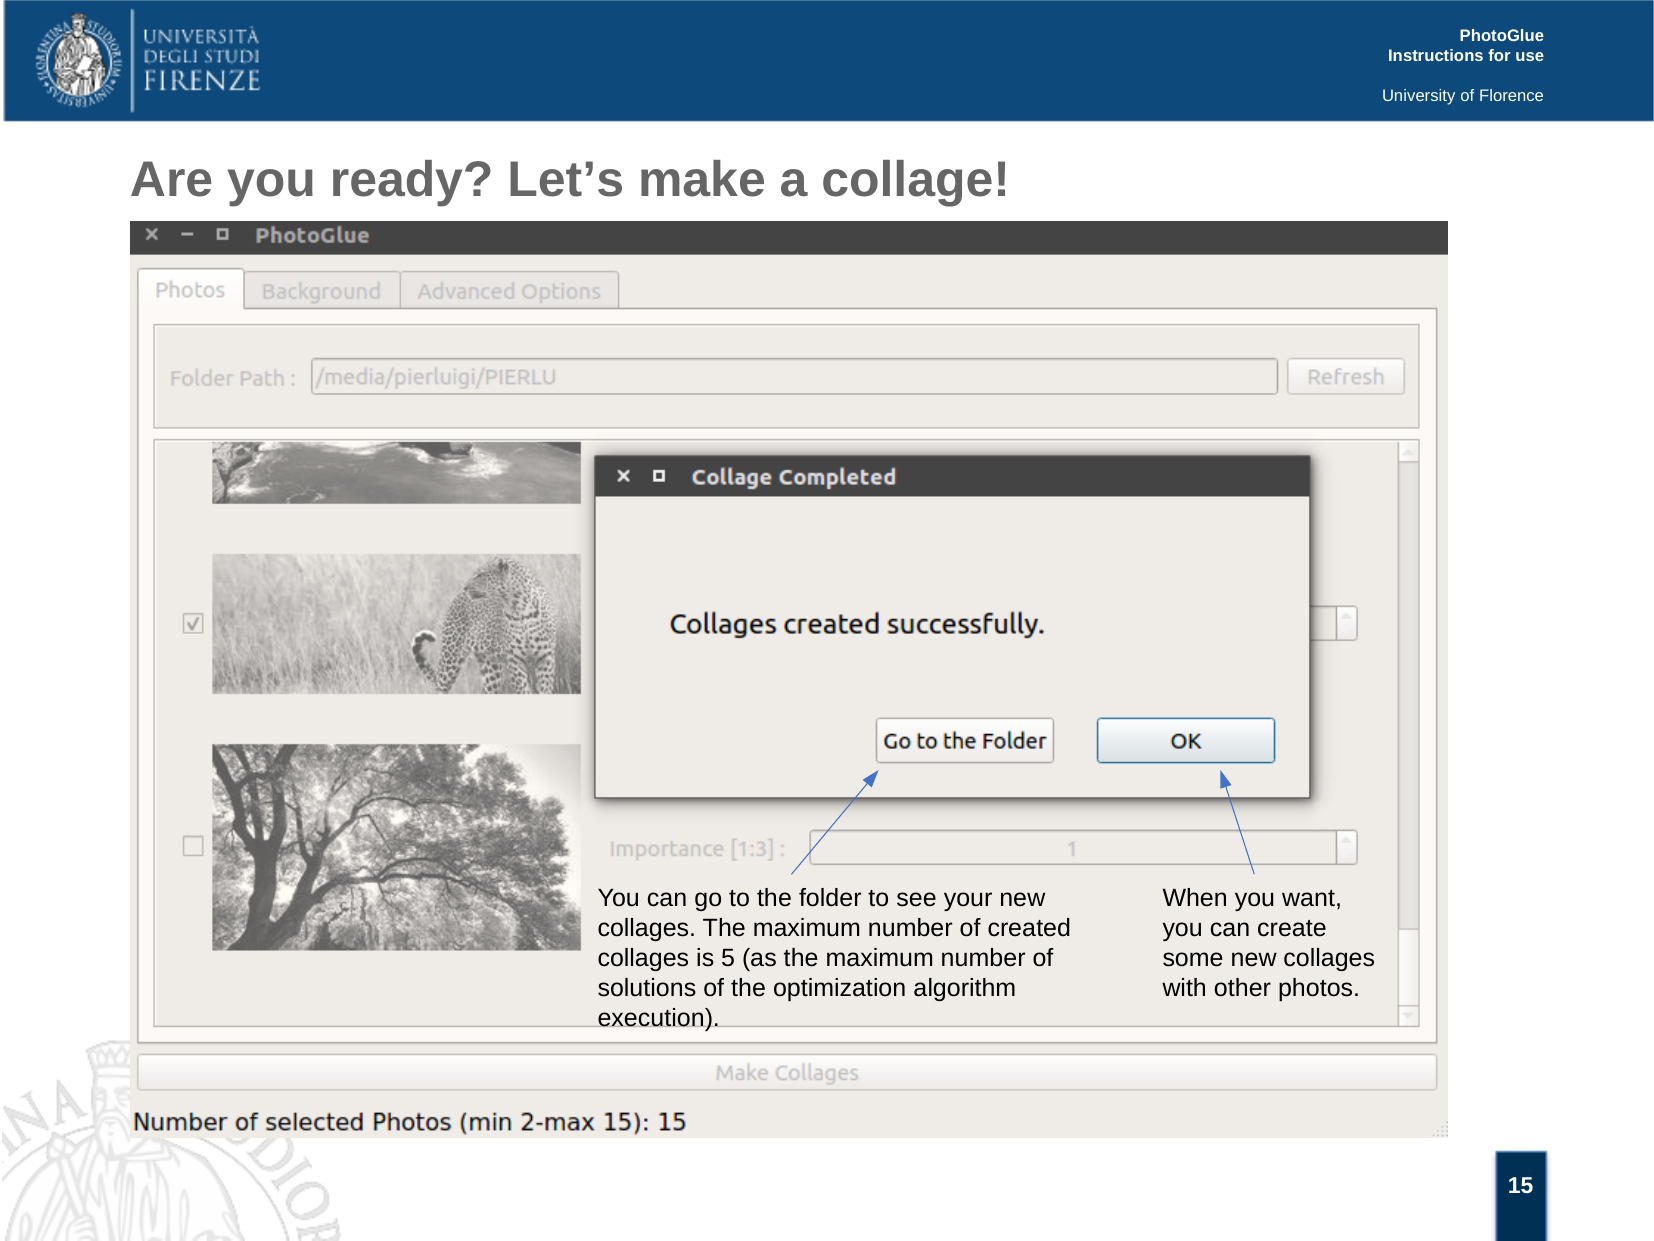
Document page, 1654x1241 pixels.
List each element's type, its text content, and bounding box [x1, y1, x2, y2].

text_box Are you ready? Let’s make a collage! [129, 101, 1035, 222]
text_box PhotoGlue Instructions for use University of Florence [685, 24, 1548, 102]
text_box When you want, you can create some new collages with other photos. [1147, 874, 1392, 1011]
picture [2, 0, 1654, 1241]
text_box 15 [1505, 1160, 1536, 1208]
text_box You can go to the folder to see your new collages. The maximum number of created collages is 5 (as the maximum number of solutions of the optimization algorithm execution). [582, 874, 1092, 1041]
